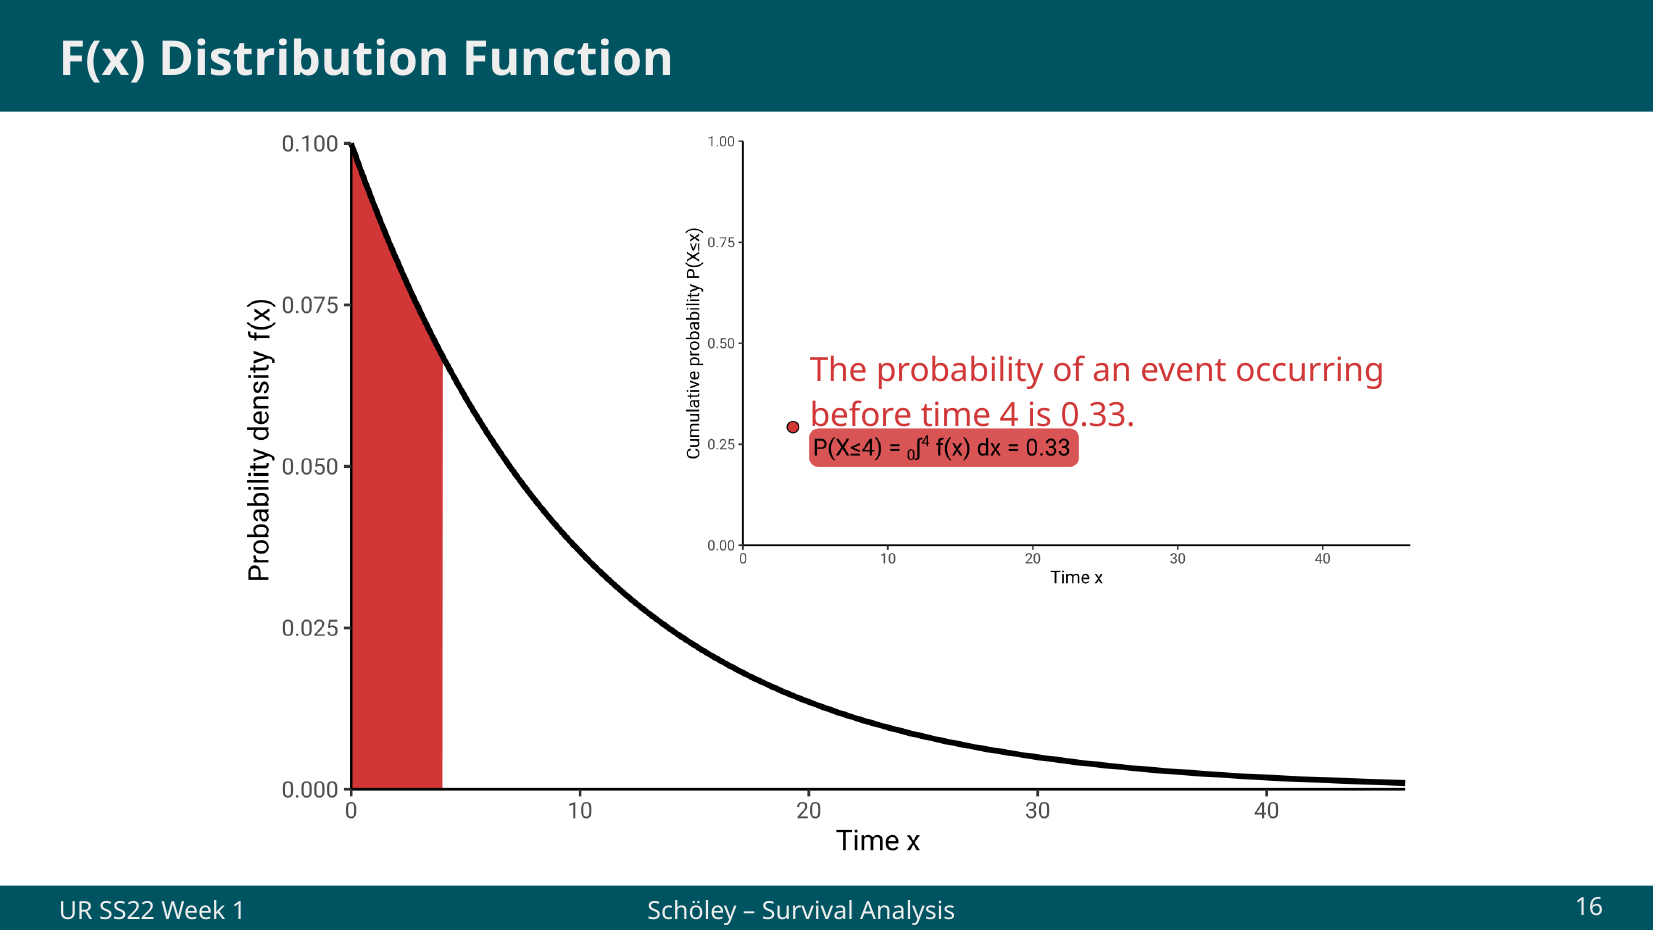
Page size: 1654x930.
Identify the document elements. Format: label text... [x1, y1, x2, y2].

title F(x) Distribution Function [58, 0, 1594, 117]
picture [234, 129, 1419, 870]
text_box The probability of an event occurring before time 4 is 0.33. [795, 338, 1411, 450]
